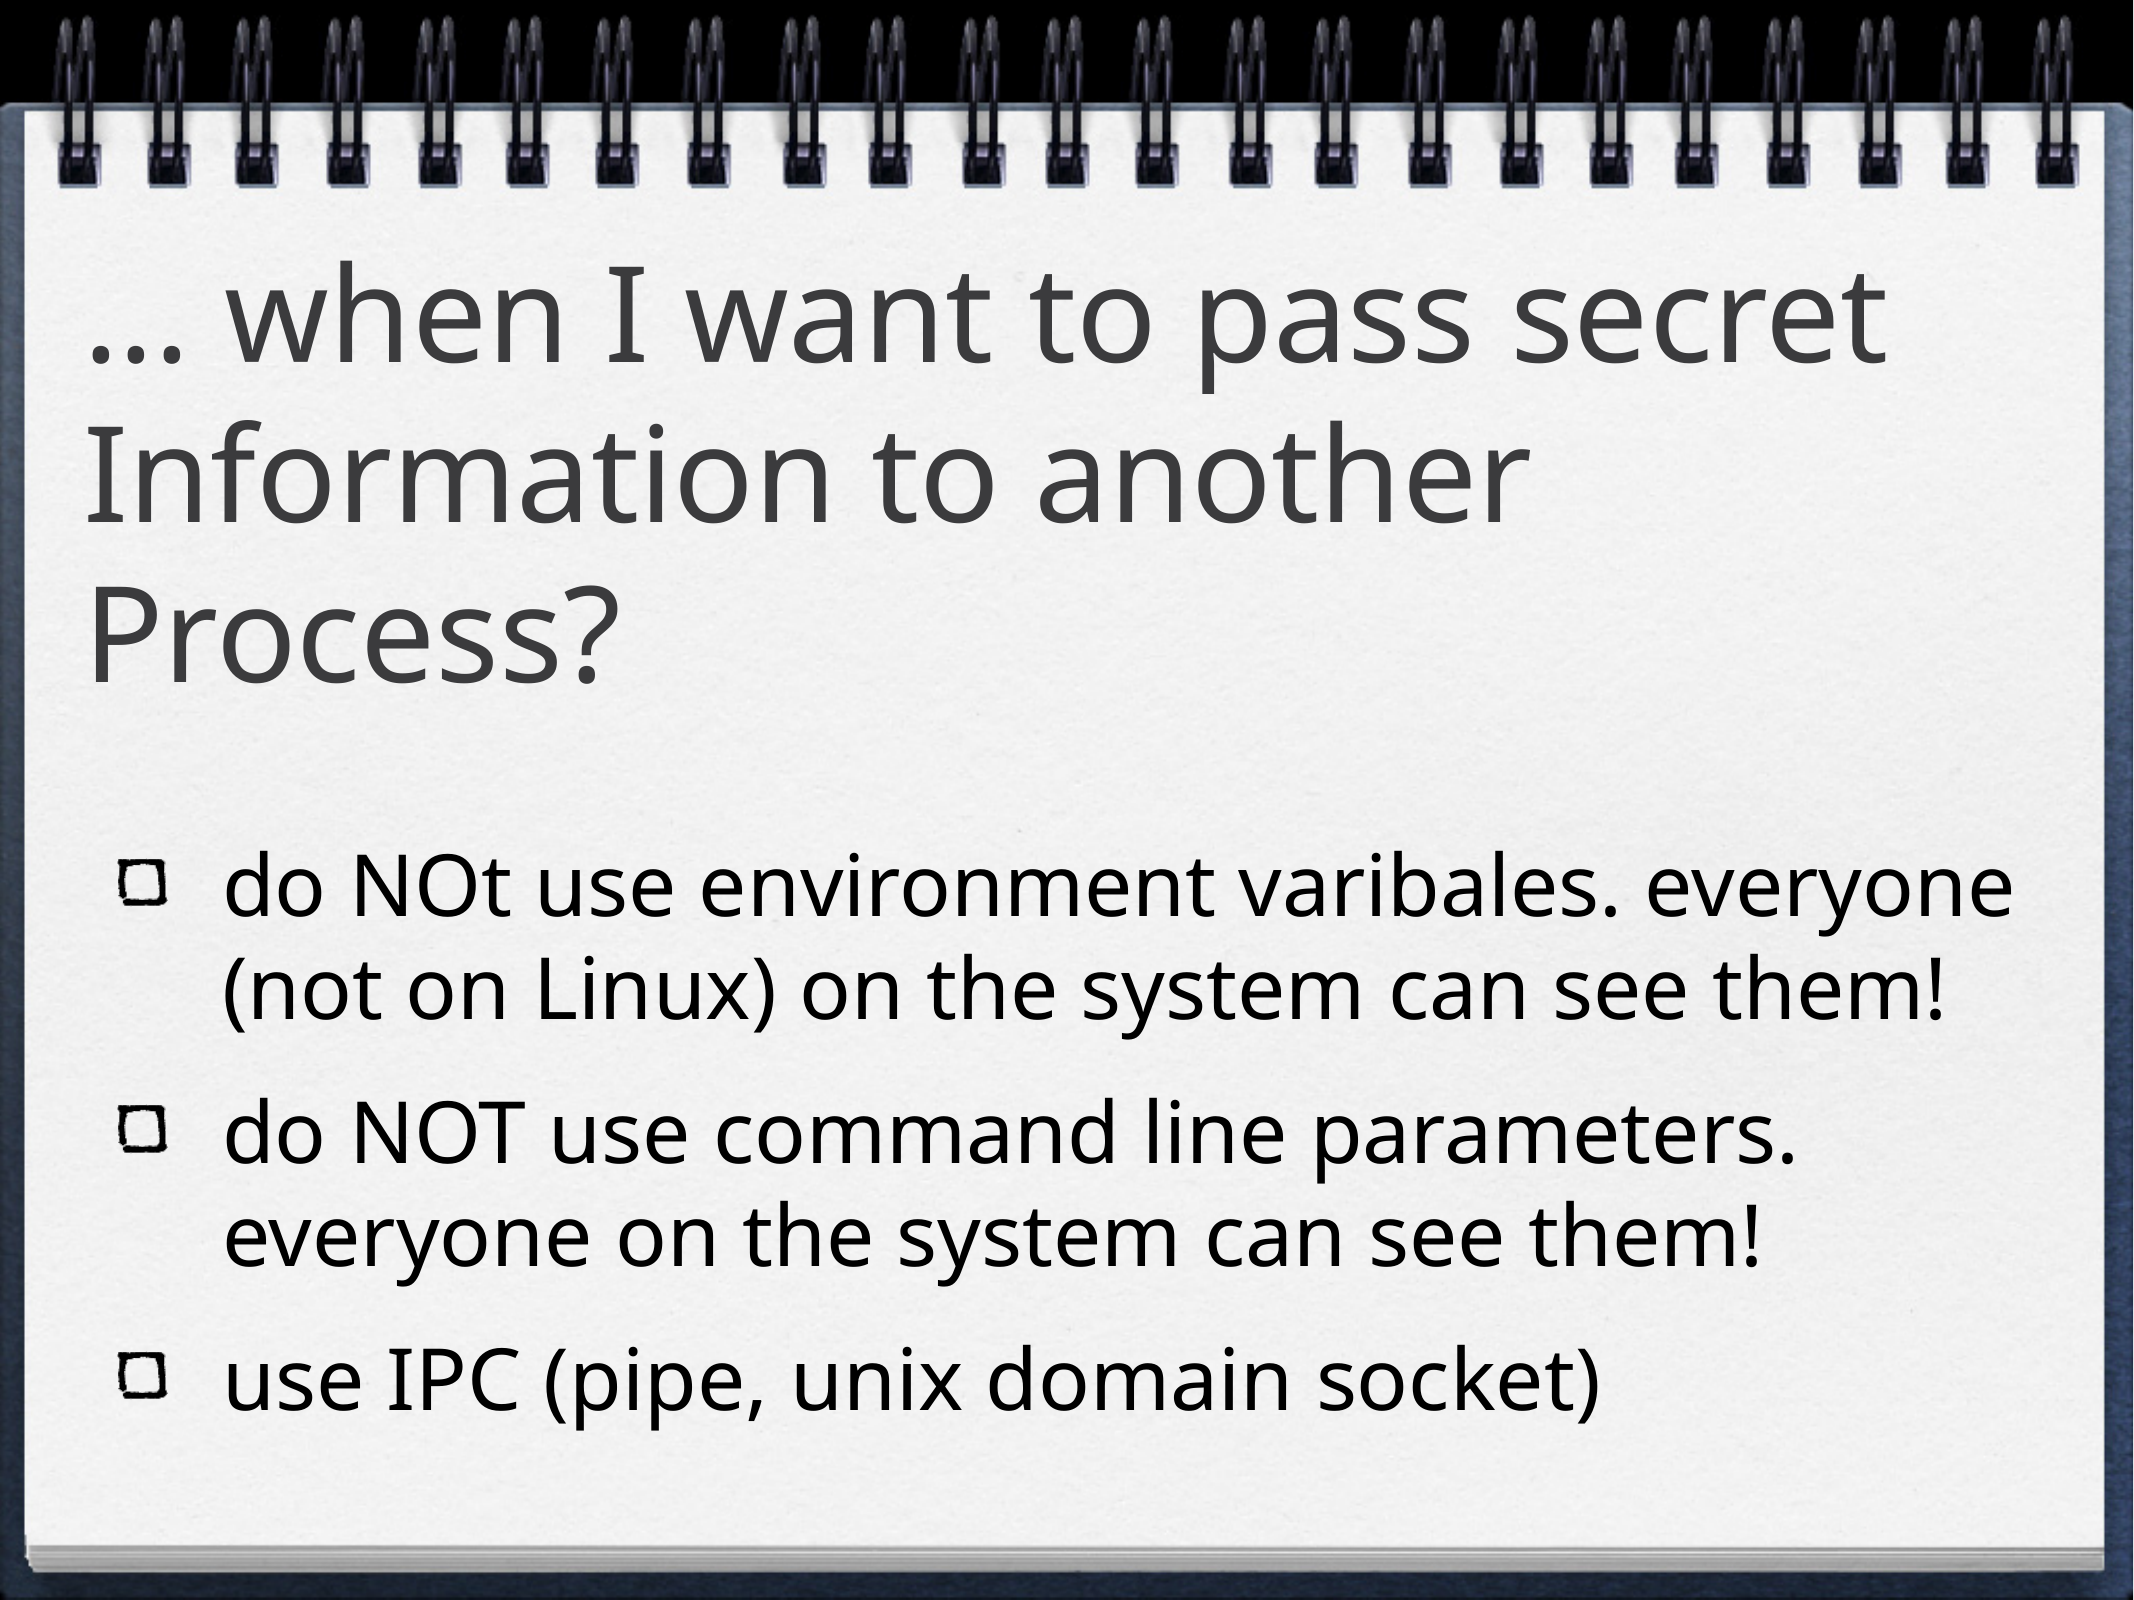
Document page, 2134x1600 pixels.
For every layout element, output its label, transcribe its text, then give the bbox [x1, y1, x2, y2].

list do NOt use environment varibales. everyone (not on Linux) on the system can see them! do NOT use command line parameters. everyone on the system can see them! use IPC (pipe, unix domain socket) [75, 772, 2059, 1486]
picture [0, 0, 2134, 1600]
title ... when I want to pass secret Information to another Process? [75, 231, 2078, 707]
